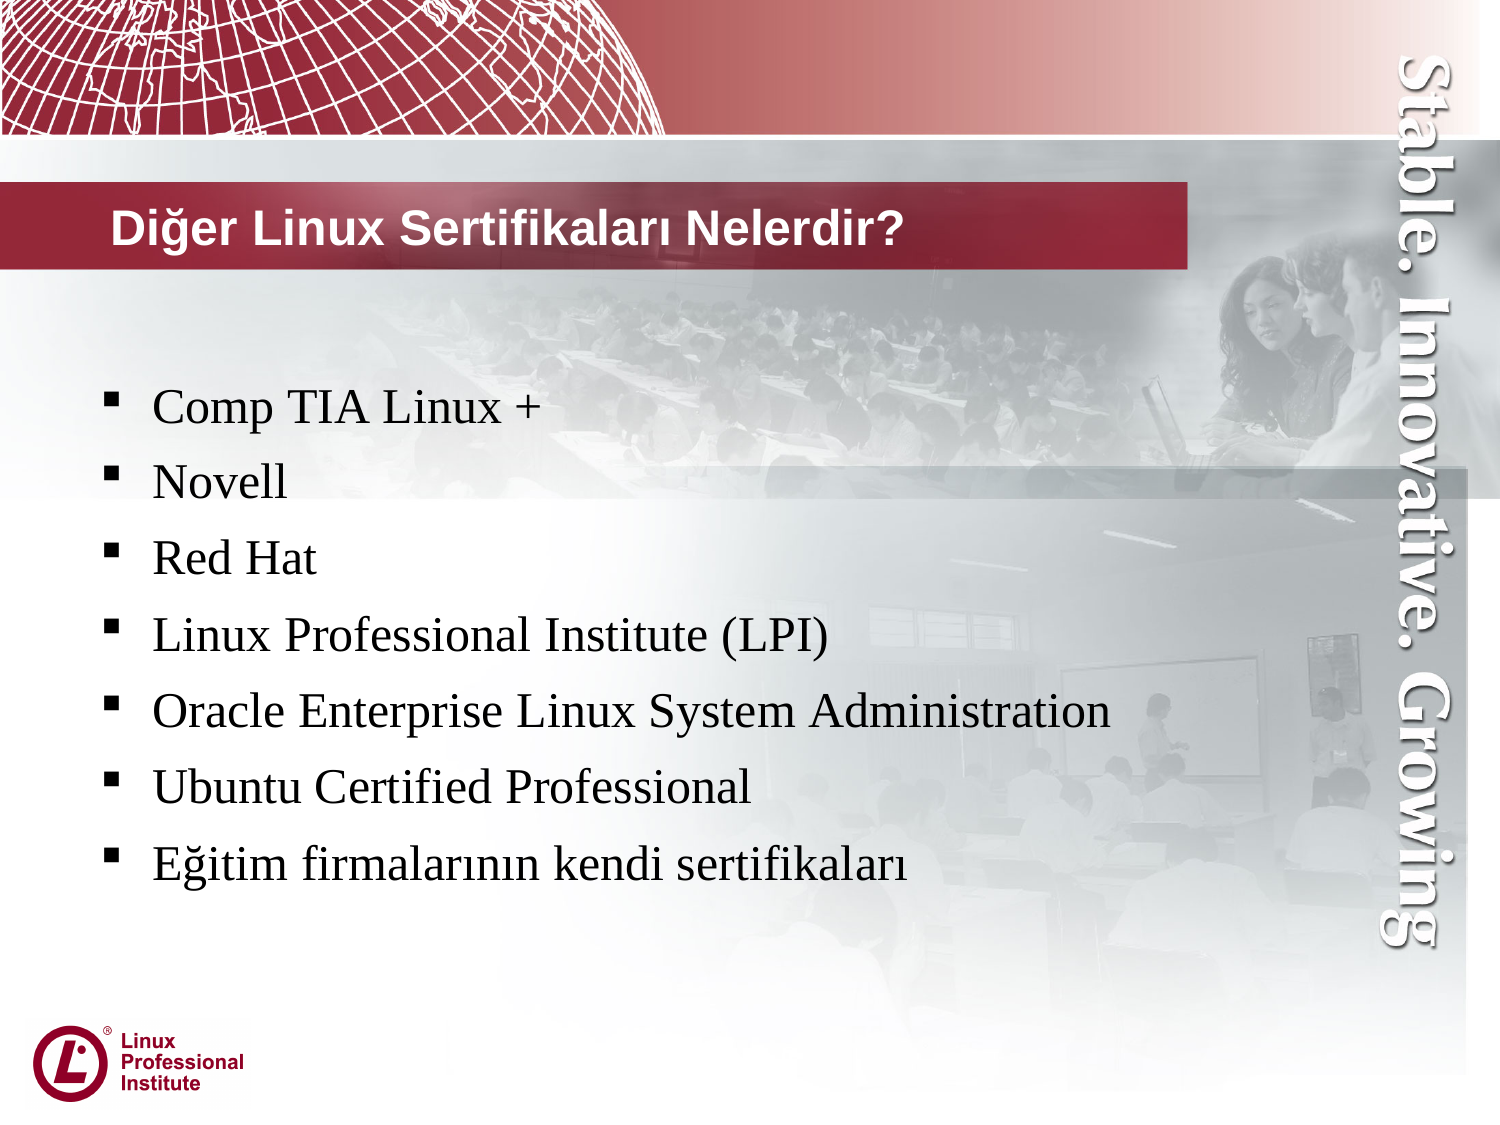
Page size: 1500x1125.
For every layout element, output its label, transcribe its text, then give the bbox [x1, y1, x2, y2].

text_box Diğer Linux Sertifikaları Nelerdir? [110, 194, 1412, 281]
text_box Comp TIA Linux + Novell Red Hat Linux Professional Institute (LPI)‏ Oracle Enterprise Linux System Administration Ubuntu Certified Professional Eğitim firmalarının kendi sertifikaları [100, 379, 1325, 952]
picture [0, 0, 1500, 1113]
